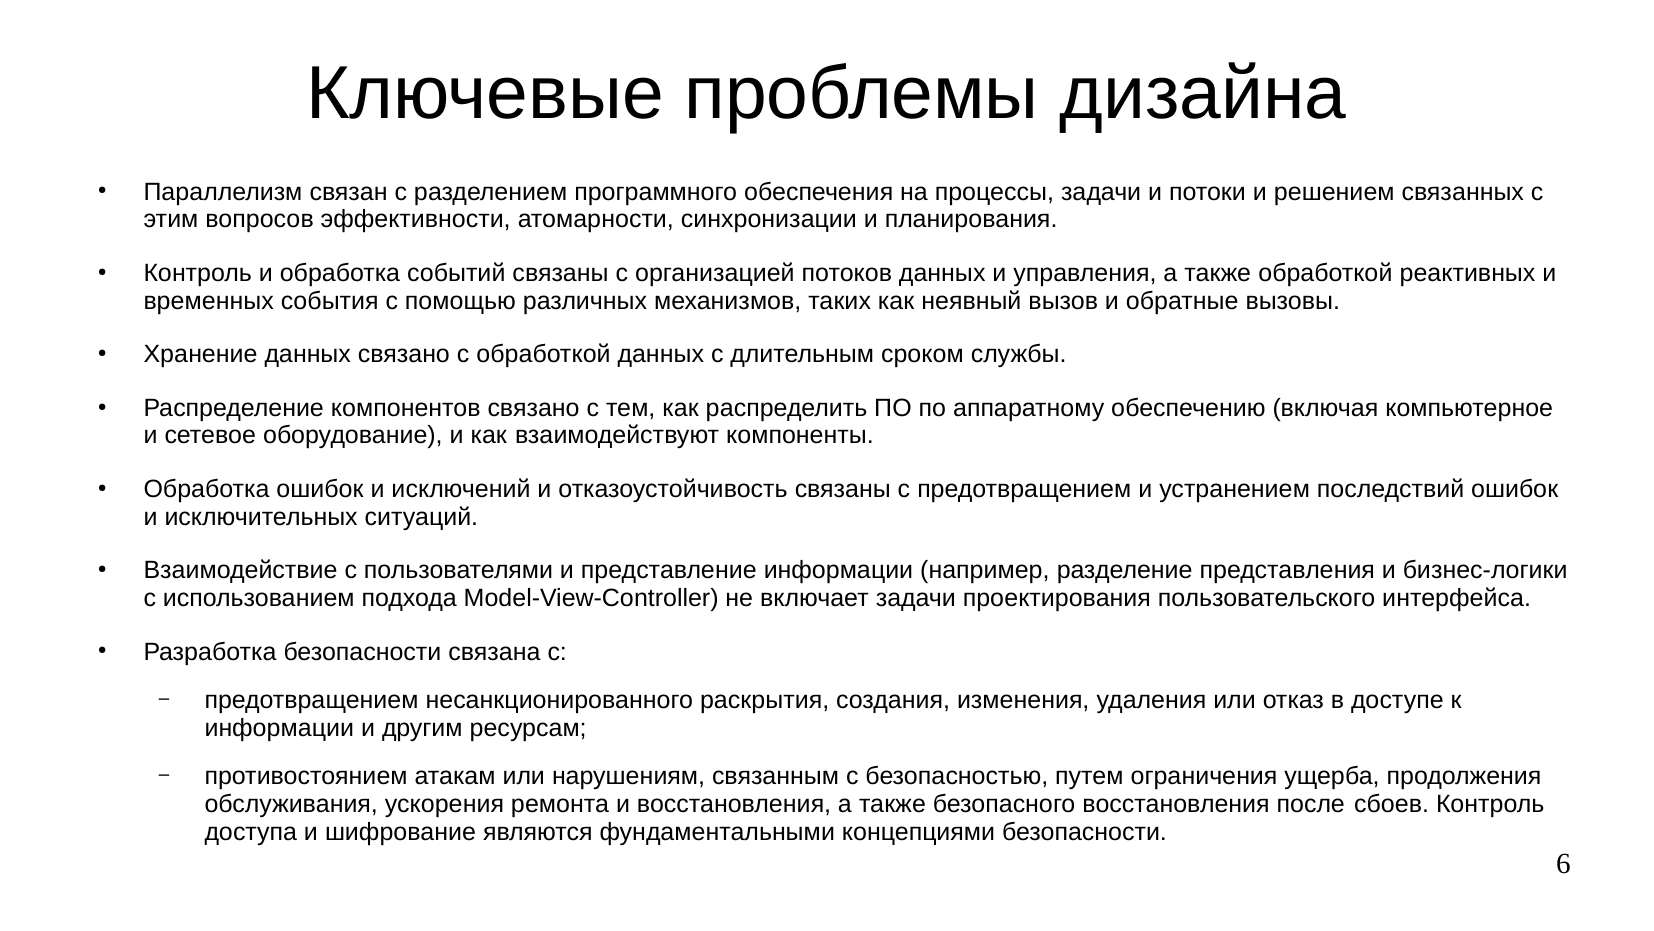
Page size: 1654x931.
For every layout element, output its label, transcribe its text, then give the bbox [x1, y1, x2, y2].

title Ключевые проблемы дизайна [82, 37, 1571, 148]
list Параллелизм связан с разделением программного обеспечения на процессы, задачи и потоки и решением связанных с этим вопросов эффективности, атомарности, синхронизации и планирования. Контроль и обработка событий связаны с организацией потоков данных и управления, а также обработкой реактивных и временных события с помощью различных механизмов, таких как неявный вызов и обратные вызовы. Хранение данных связано с обработкой данных с длительным сроком службы. Распределение компонентов связано с тем, как распределить ПО по аппаратному обеспечению (включая компьютерное и сетевое оборудование), и как взаимодействуют компоненты. Обработка ошибок и исключений и отказоустойчивость связаны с предотвращением и устранением последствий ошибок и исключительных ситуаций. Взаимодействие с пользователями и представление информации (например, разделение представления и бизнес-логики с использованием подхода Model-View-Controller) не включает задачи проектирования пользовательского интерфейса. Разработка безопасности связана с: предотвращением несанкционированного раскрытия, создания, изменения, удаления или отказ в доступе к информации и другим ресурсам; противостоянием атакам или нарушениям, связанным с безопасностью, путем ограничения ущерба, продолжения обслуживания, ускорения ремонта и восстановления, а также безопасного восстановления после сбоев. Контроль доступа и шифрование являются фундаментальными концепциями безопасности. [82, 177, 1571, 857]
